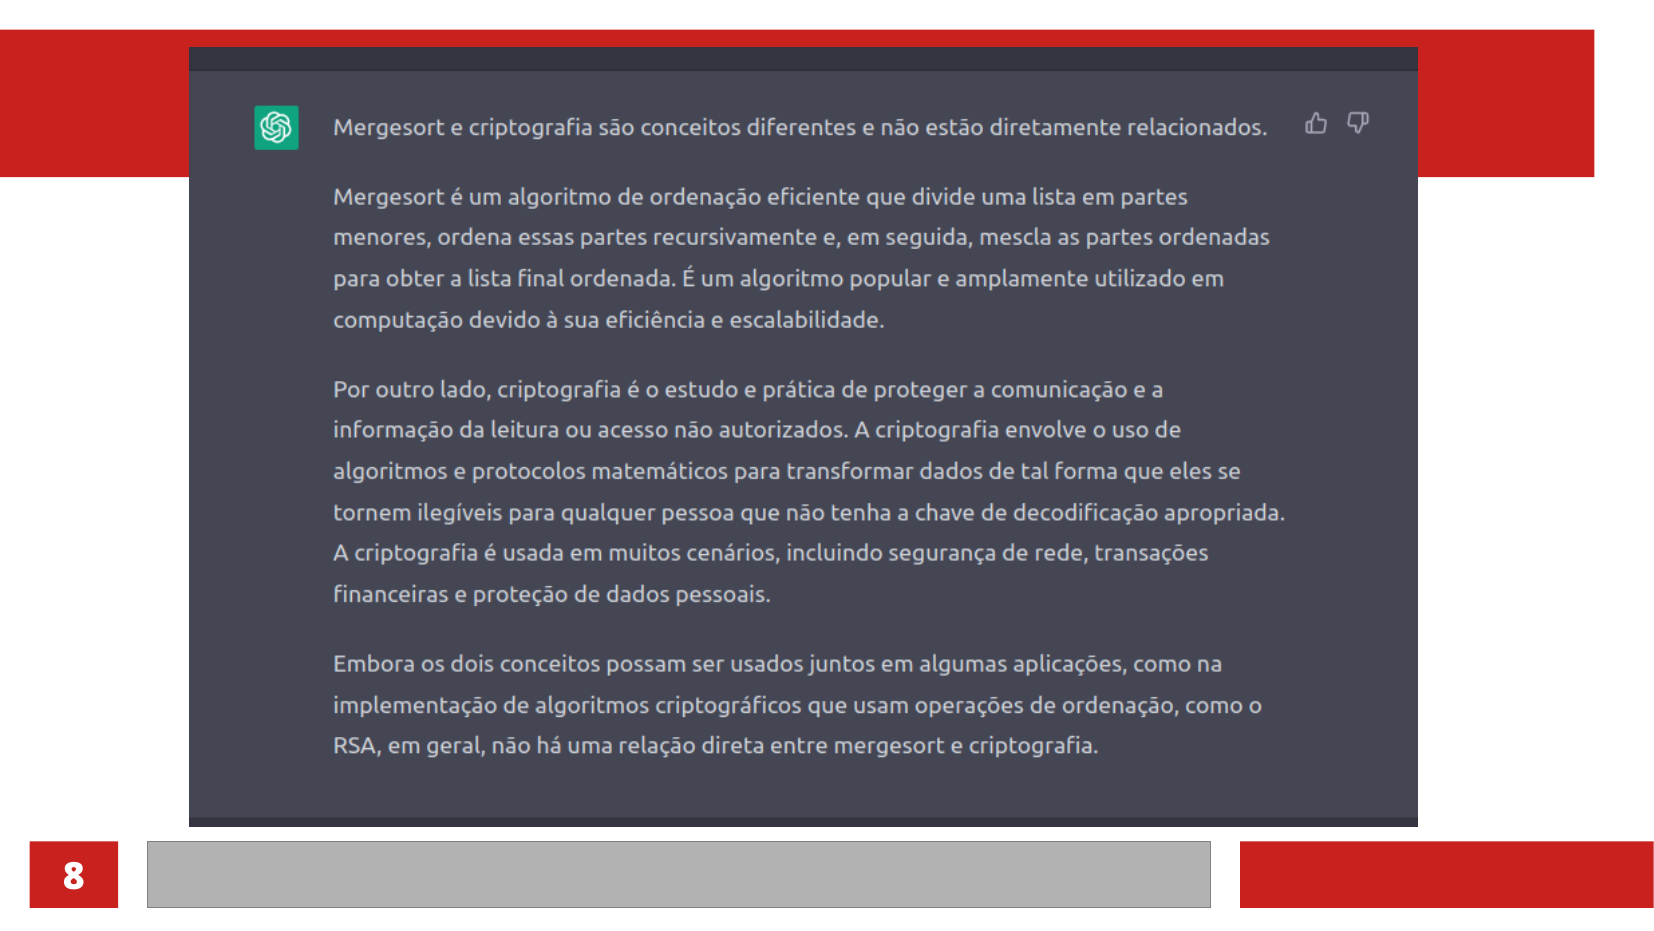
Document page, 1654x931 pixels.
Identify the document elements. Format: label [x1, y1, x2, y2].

picture [189, 47, 1418, 827]
